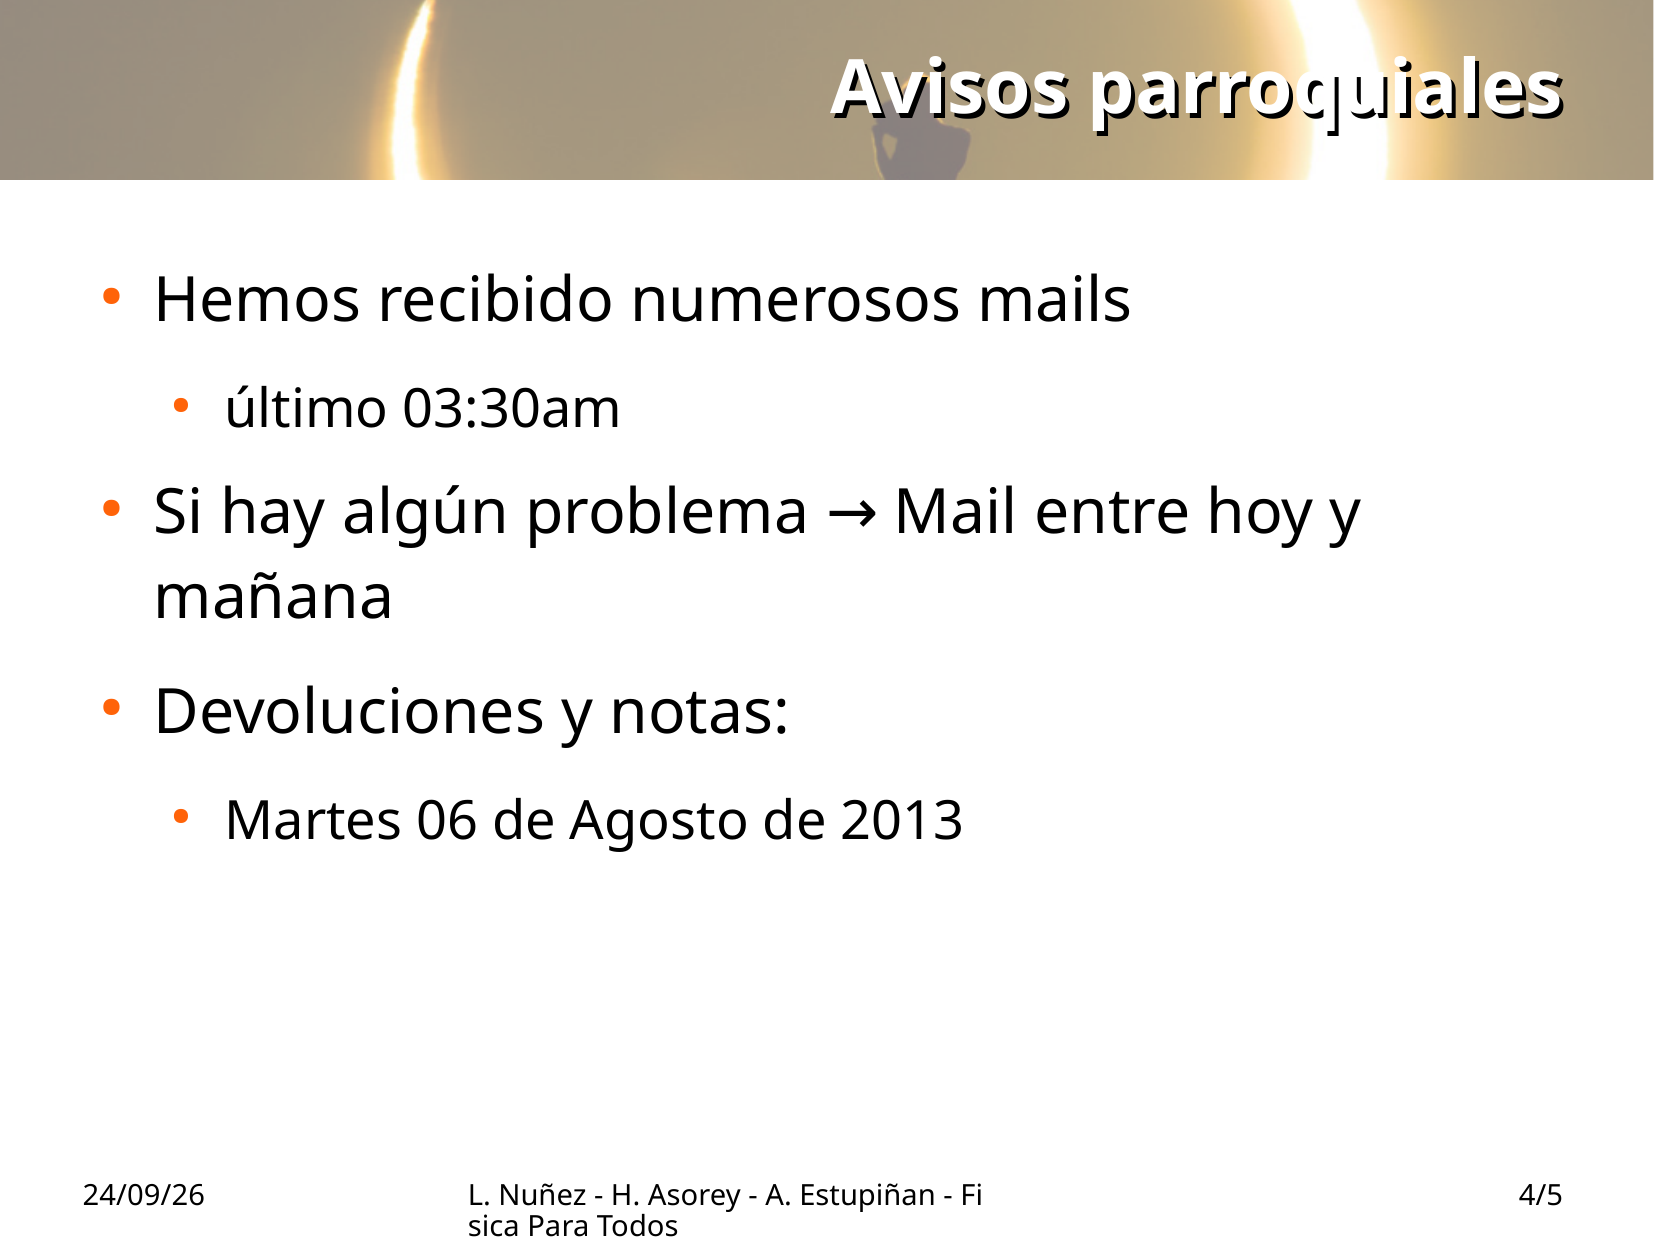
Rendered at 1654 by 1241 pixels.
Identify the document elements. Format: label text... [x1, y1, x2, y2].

title Avisos parroquiales [75, 19, 1564, 151]
picture [0, 0, 1654, 180]
list Hemos recibido numerosos mails último 03:30am Si hay algún problema → Mail entre hoy y mañana Devoluciones y notas: Martes 06 de Agosto de 2013 [82, 255, 1571, 1141]
